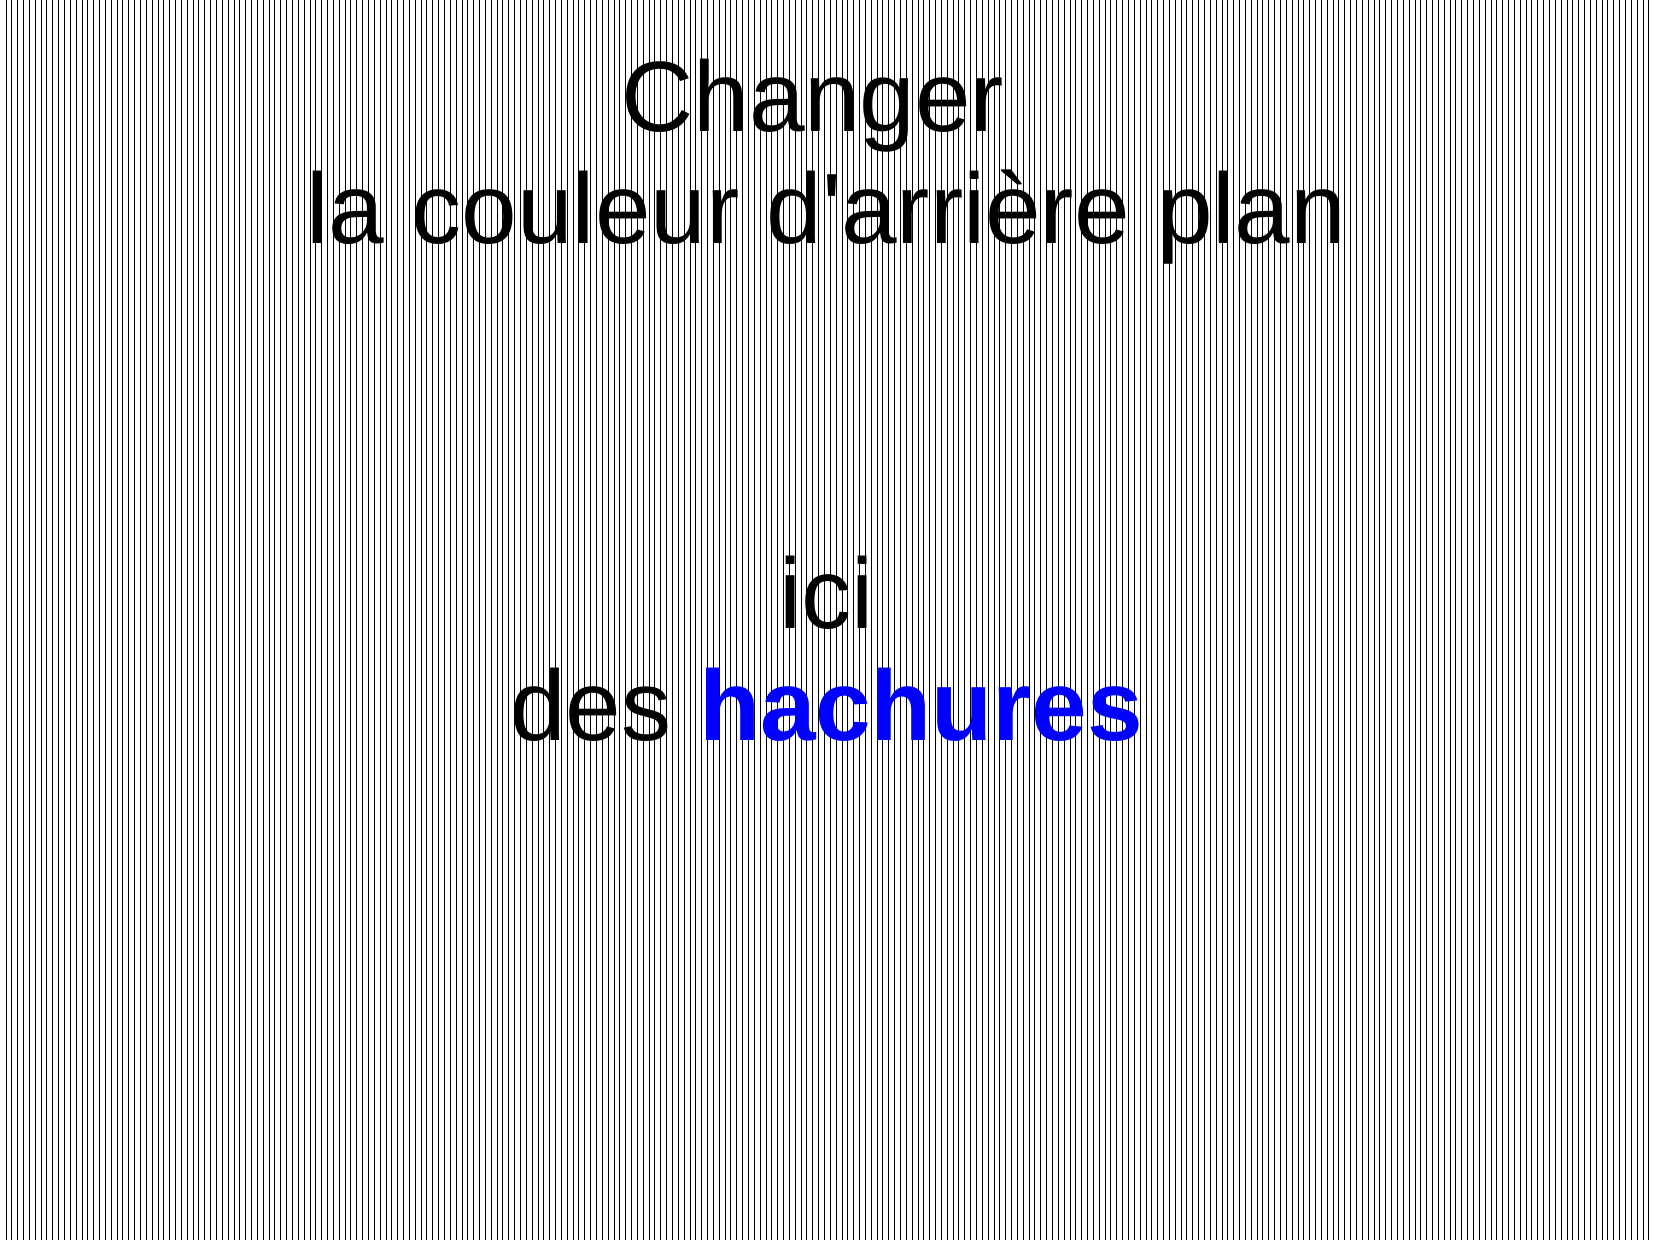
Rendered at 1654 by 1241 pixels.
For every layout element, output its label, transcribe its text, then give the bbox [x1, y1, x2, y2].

subtitle ici des hachures [82, 290, 1571, 1010]
text_box [1571, 637, 1625, 988]
title Changer la couleur d'arrière plan [82, 41, 1571, 265]
